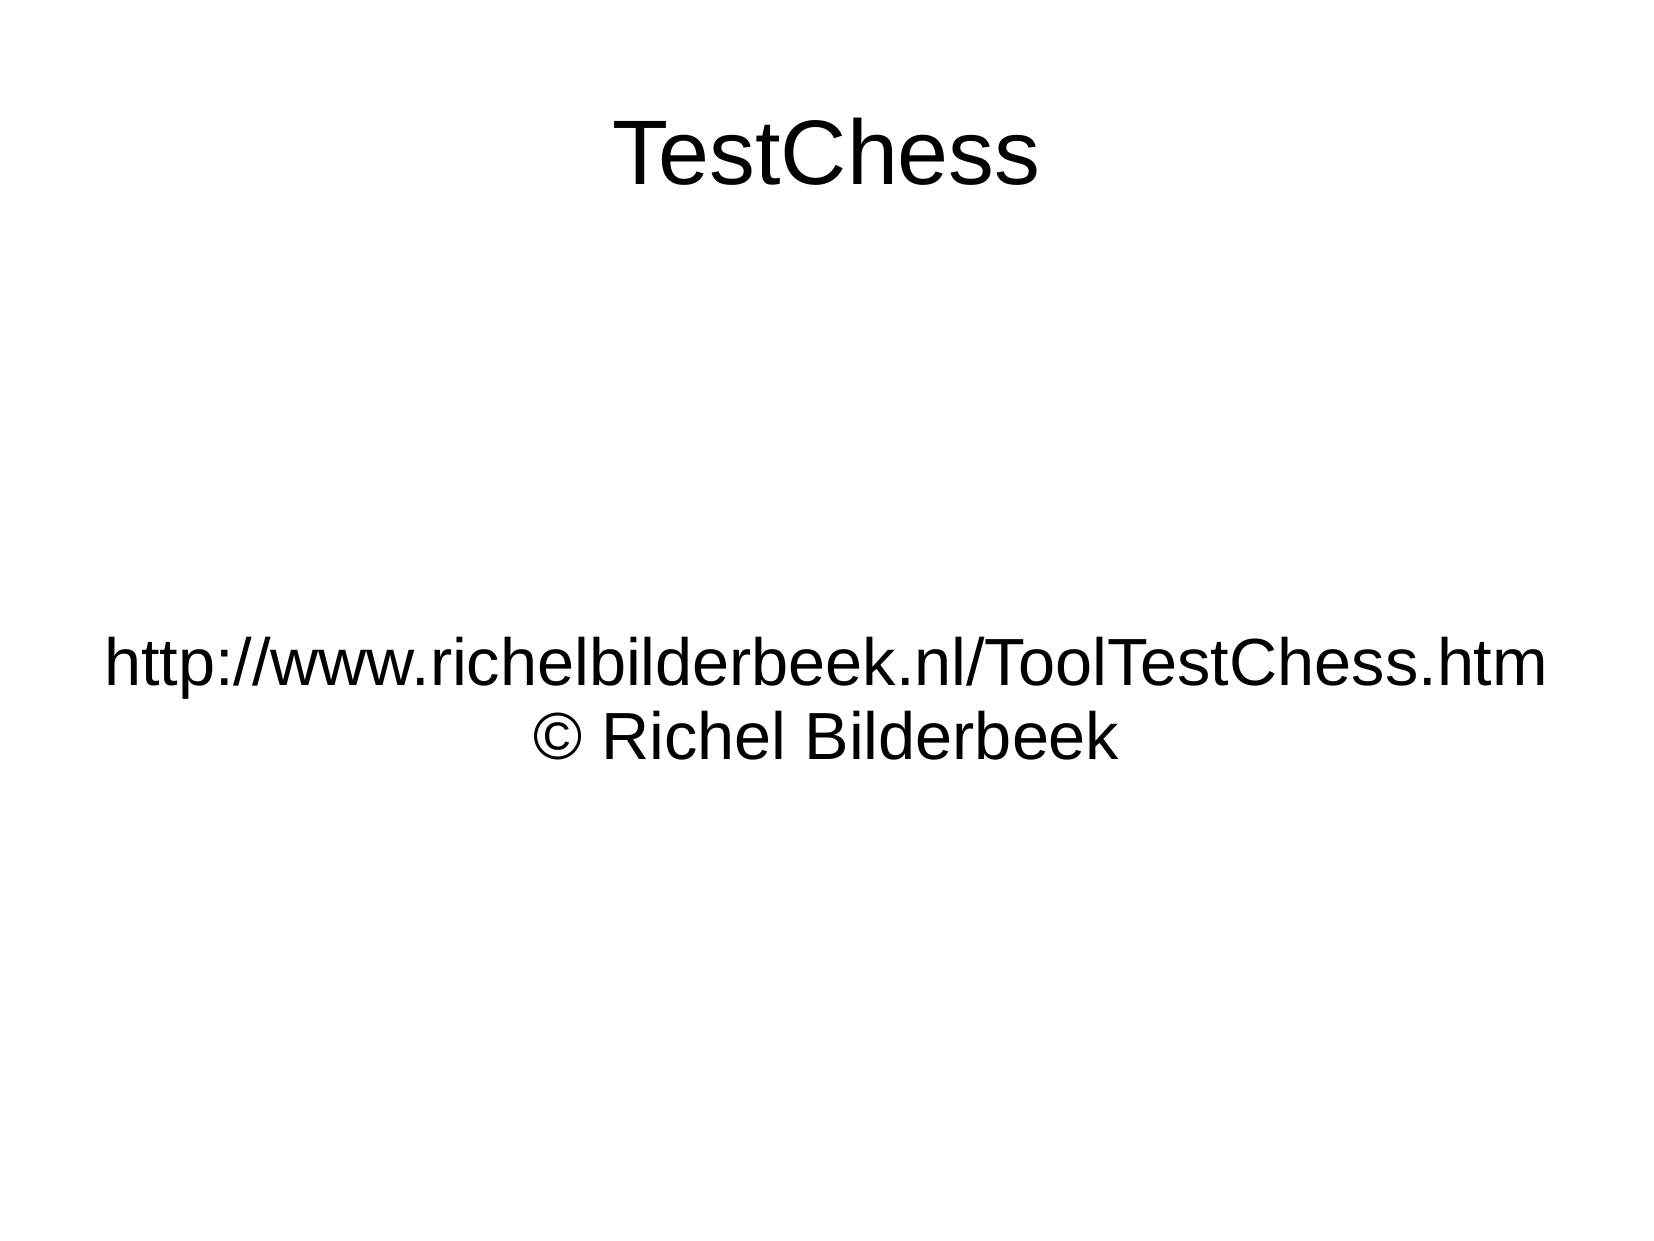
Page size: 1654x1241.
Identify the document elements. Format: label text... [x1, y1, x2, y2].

subtitle http://www.richelbilderbeek.nl/ToolTestChess.htm © Richel Bilderbeek [82, 290, 1571, 1109]
title TestChess [82, 49, 1571, 257]
